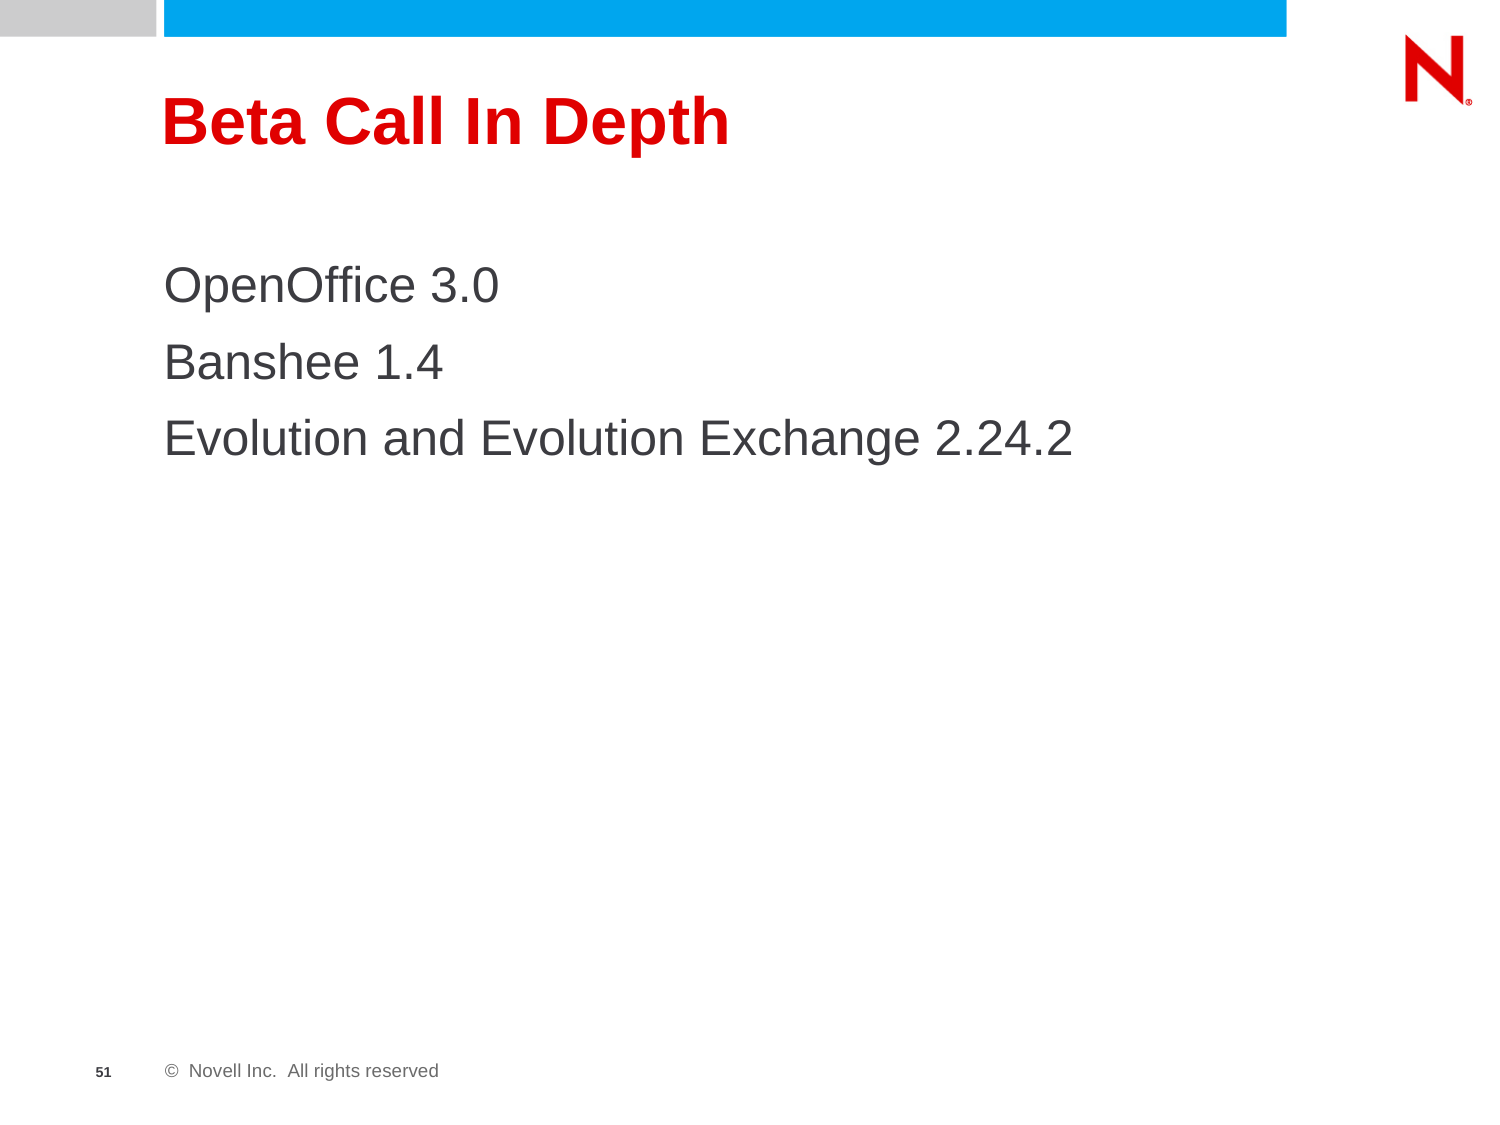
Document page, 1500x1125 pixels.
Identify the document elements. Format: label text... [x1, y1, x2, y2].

title Beta Call In Depth [161, 41, 1383, 205]
list OpenOffice 3.0 Banshee 1.4 Evolution and Evolution Exchange 2.24.2 [163, 254, 1404, 986]
picture [1403, 32, 1473, 107]
